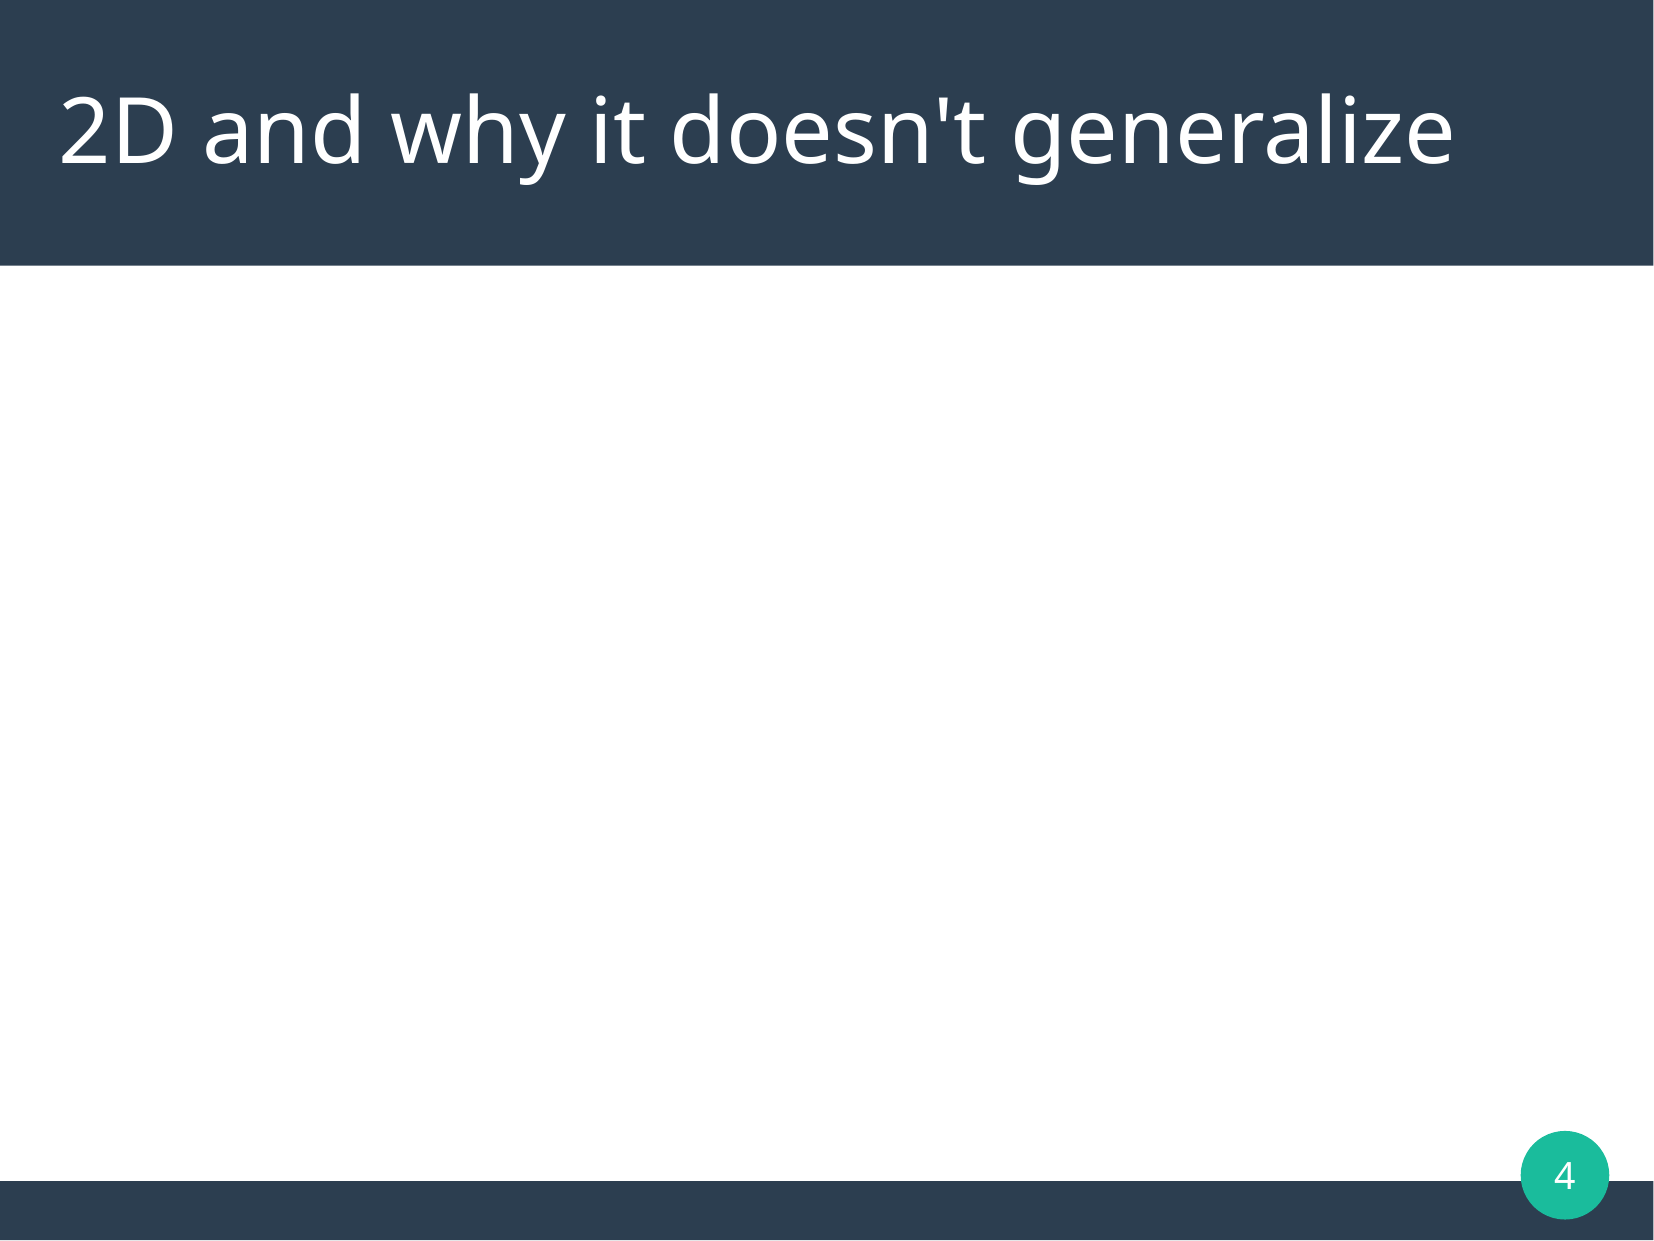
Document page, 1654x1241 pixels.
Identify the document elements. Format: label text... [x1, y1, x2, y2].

title 2D and why it doesn't generalize [59, 49, 1595, 207]
